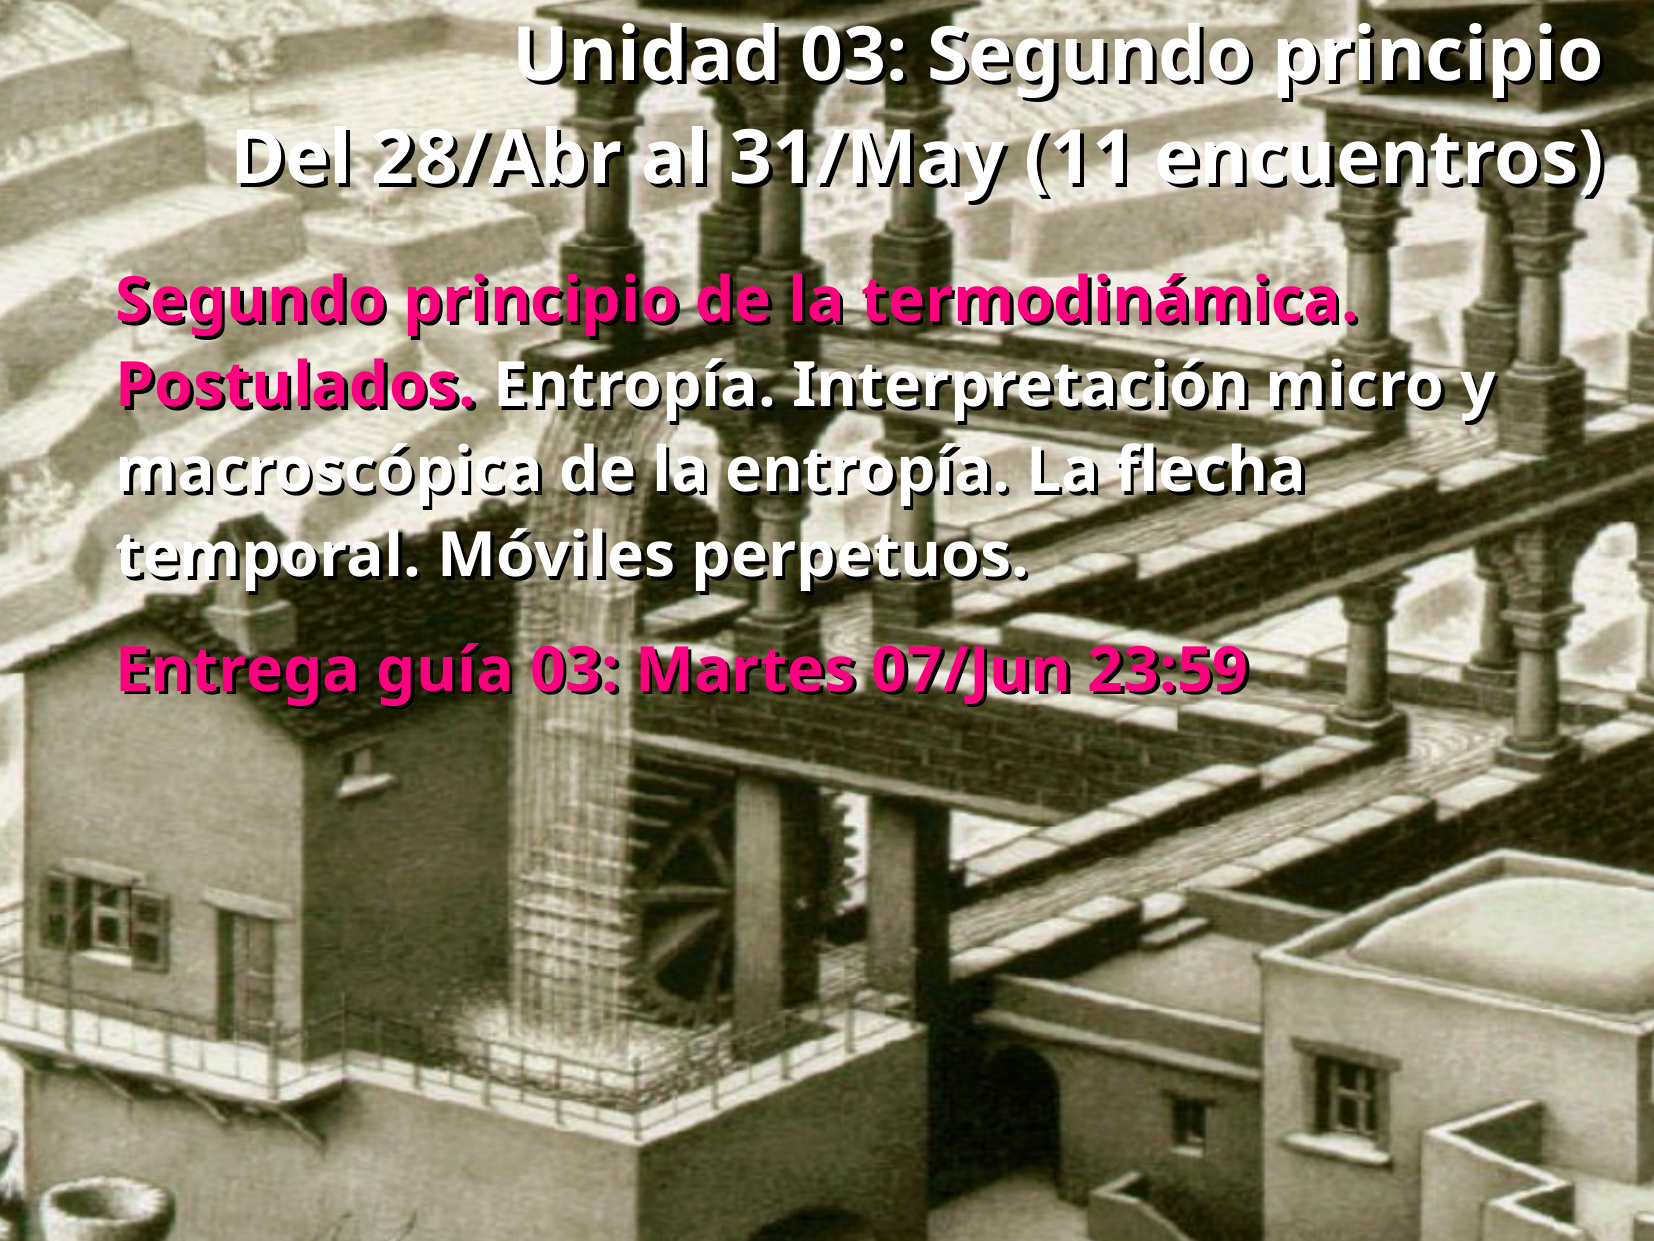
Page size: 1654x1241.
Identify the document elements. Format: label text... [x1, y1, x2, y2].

title Unidad 03: Segundo principio Del 28/Abr al 31/May (11 encuentros) [45, 11, 1606, 195]
list Segundo principio de la termodinámica. Postulados. Entropía. Interpretación micro y macroscópica de la entropía. La flecha temporal. Móviles perpetuos. Entrega guía 03: Martes 07/Jun 23:59 [45, 255, 1606, 1156]
picture [0, 0, 1654, 1241]
